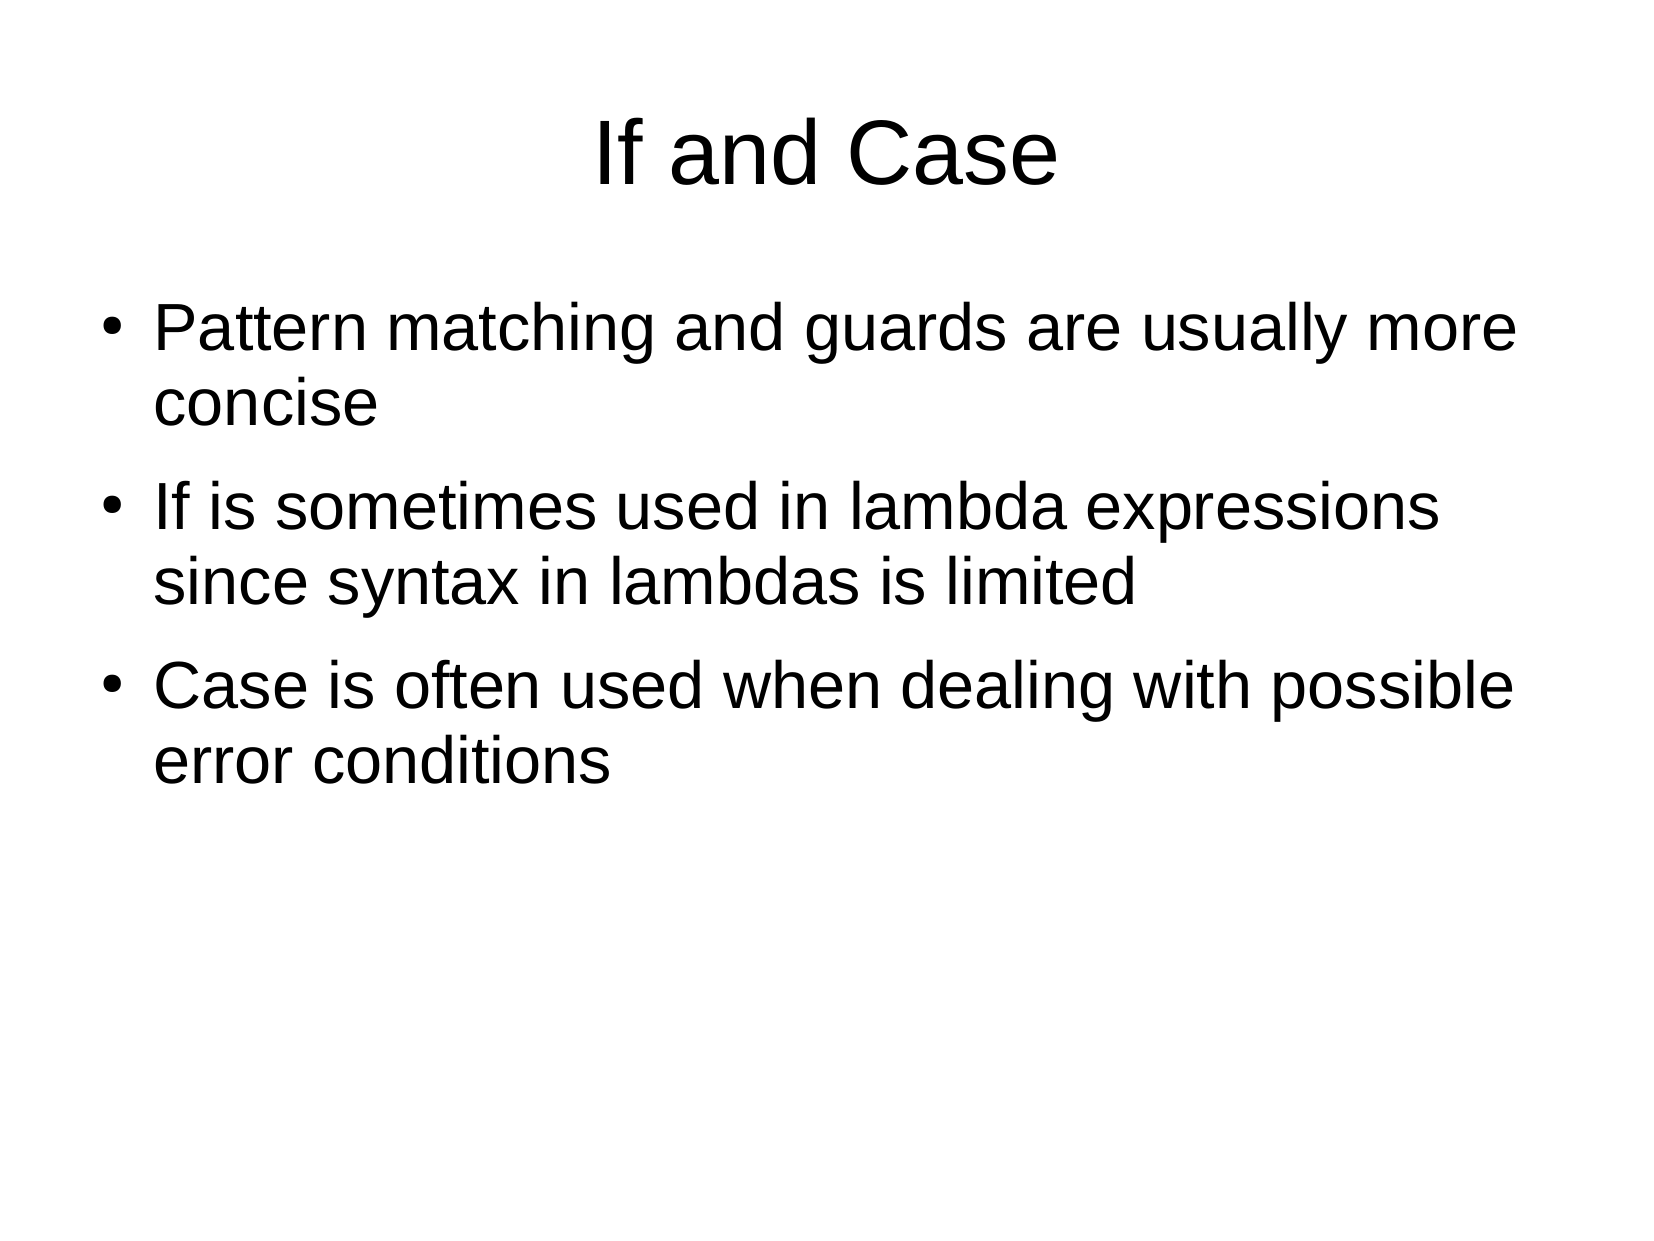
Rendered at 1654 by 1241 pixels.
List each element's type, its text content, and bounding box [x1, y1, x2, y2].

list Pattern matching and guards are usually more concise If is sometimes used in lambda expressions since syntax in lambdas is limited Case is often used when dealing with possible error conditions [82, 290, 1571, 1094]
title If and Case [82, 56, 1571, 250]
